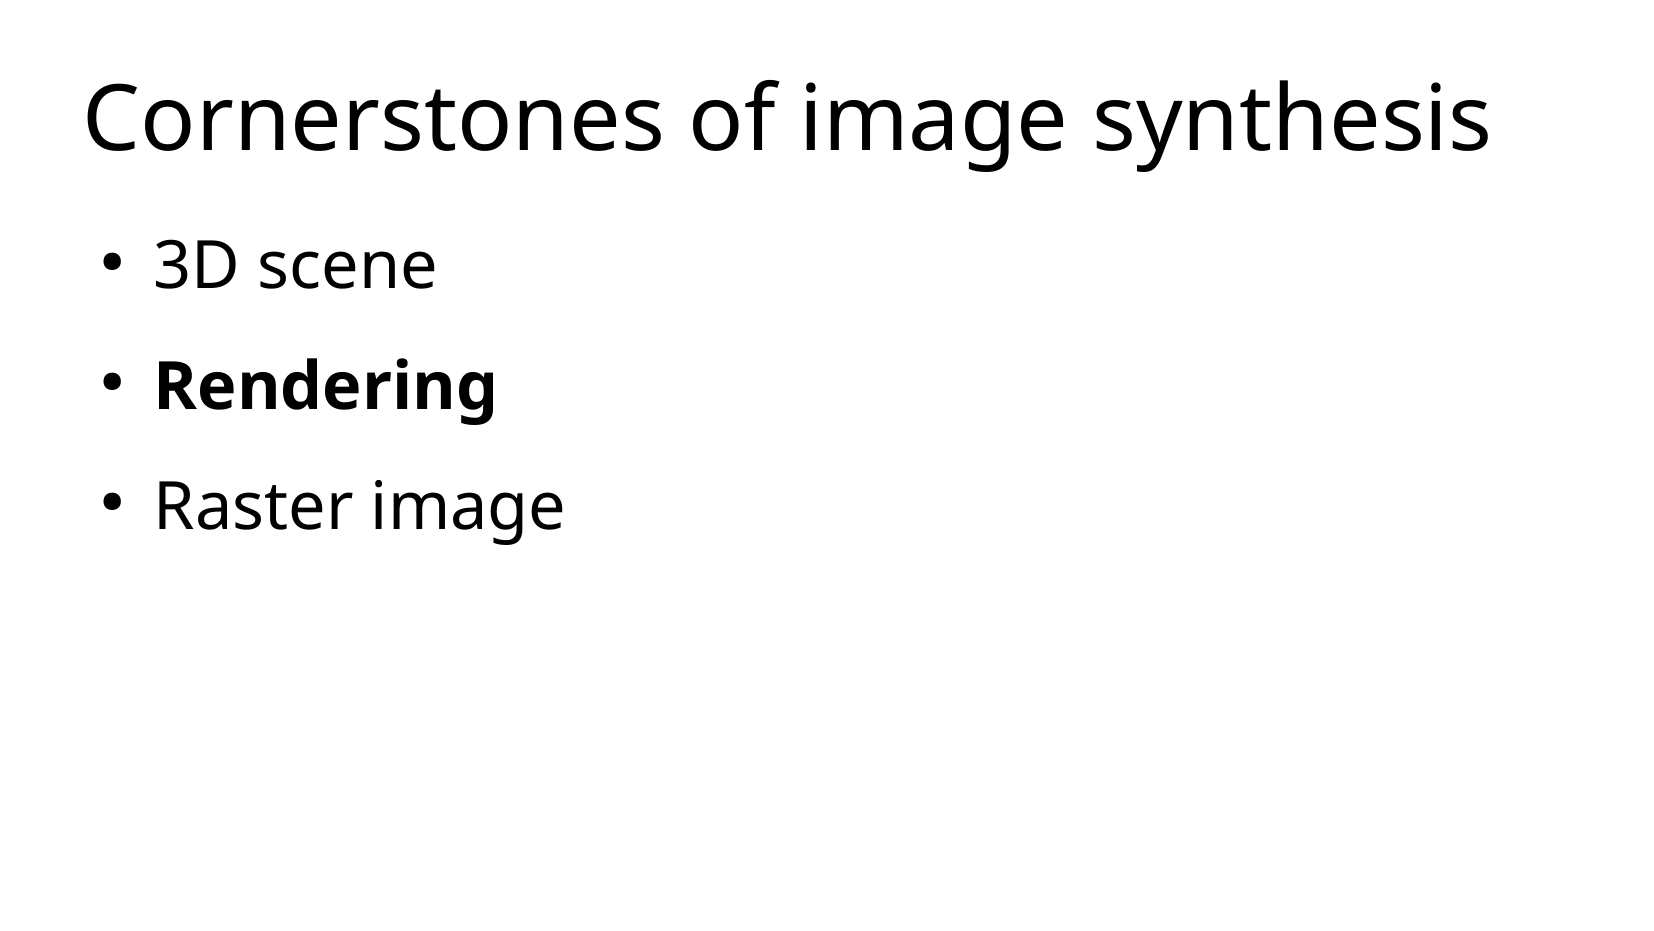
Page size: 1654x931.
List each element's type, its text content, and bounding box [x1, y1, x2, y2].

list 3D scene Rendering Raster image [82, 217, 1571, 758]
title Cornerstones of image synthesis [82, 37, 1571, 193]
